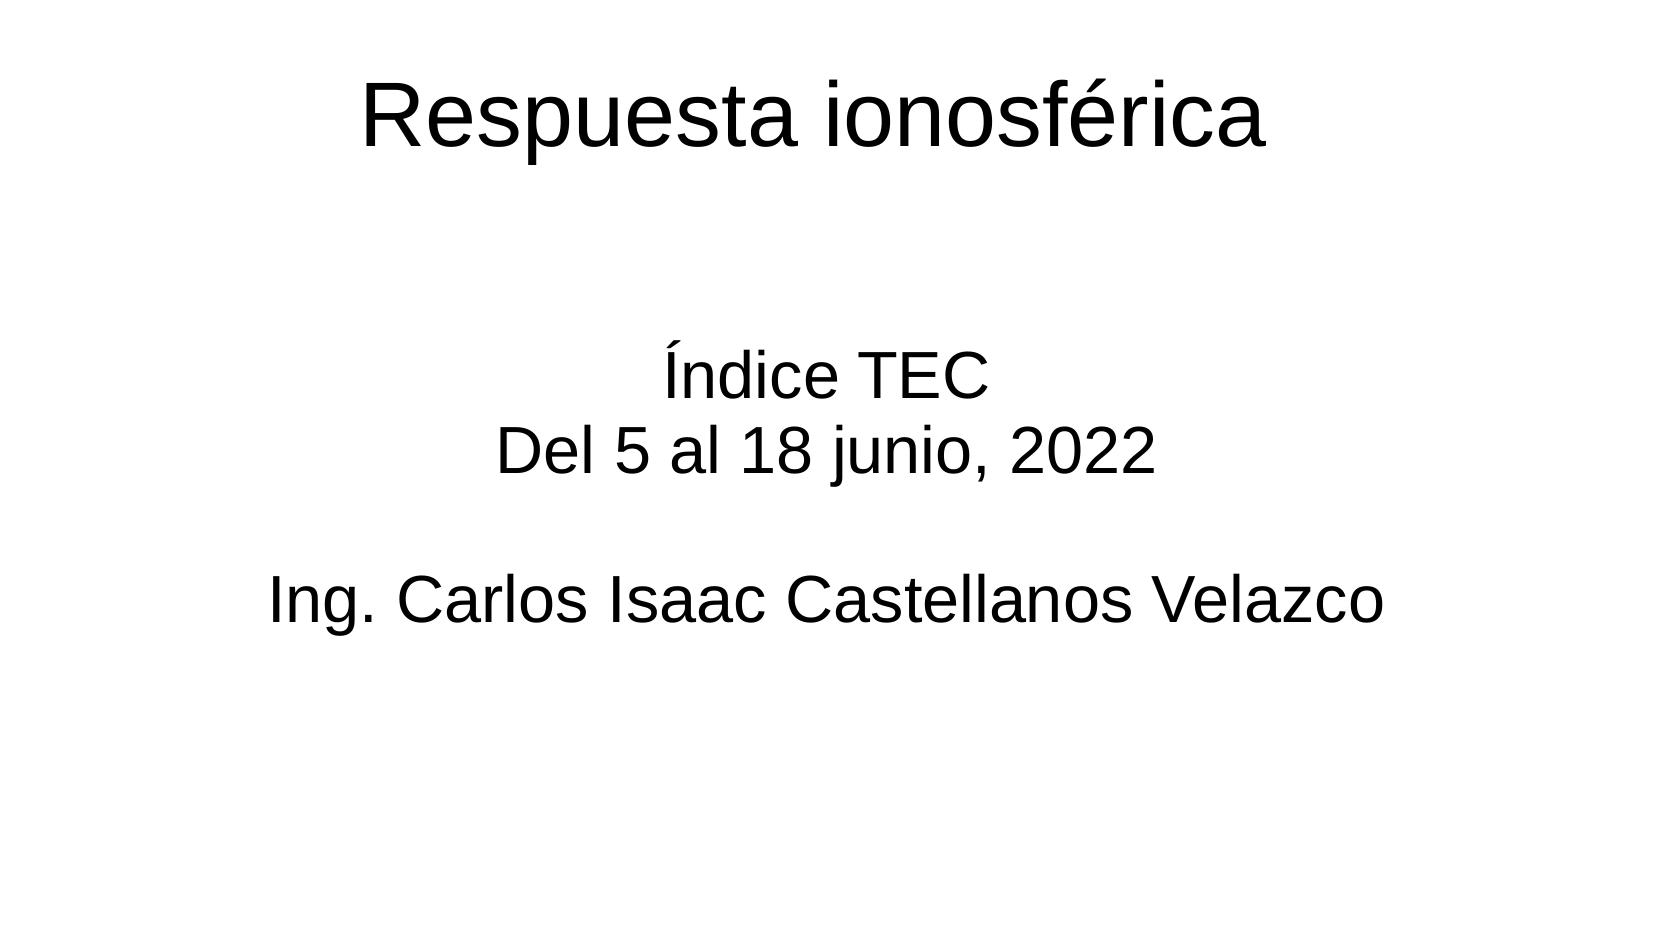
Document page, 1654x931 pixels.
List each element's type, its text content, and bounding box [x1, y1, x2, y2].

title Respuesta ionosférica [82, 37, 1571, 193]
subtitle Índice TEC Del 5 al 18 junio, 2022 Ing. Carlos Isaac Castellanos Velazco [82, 217, 1571, 758]
